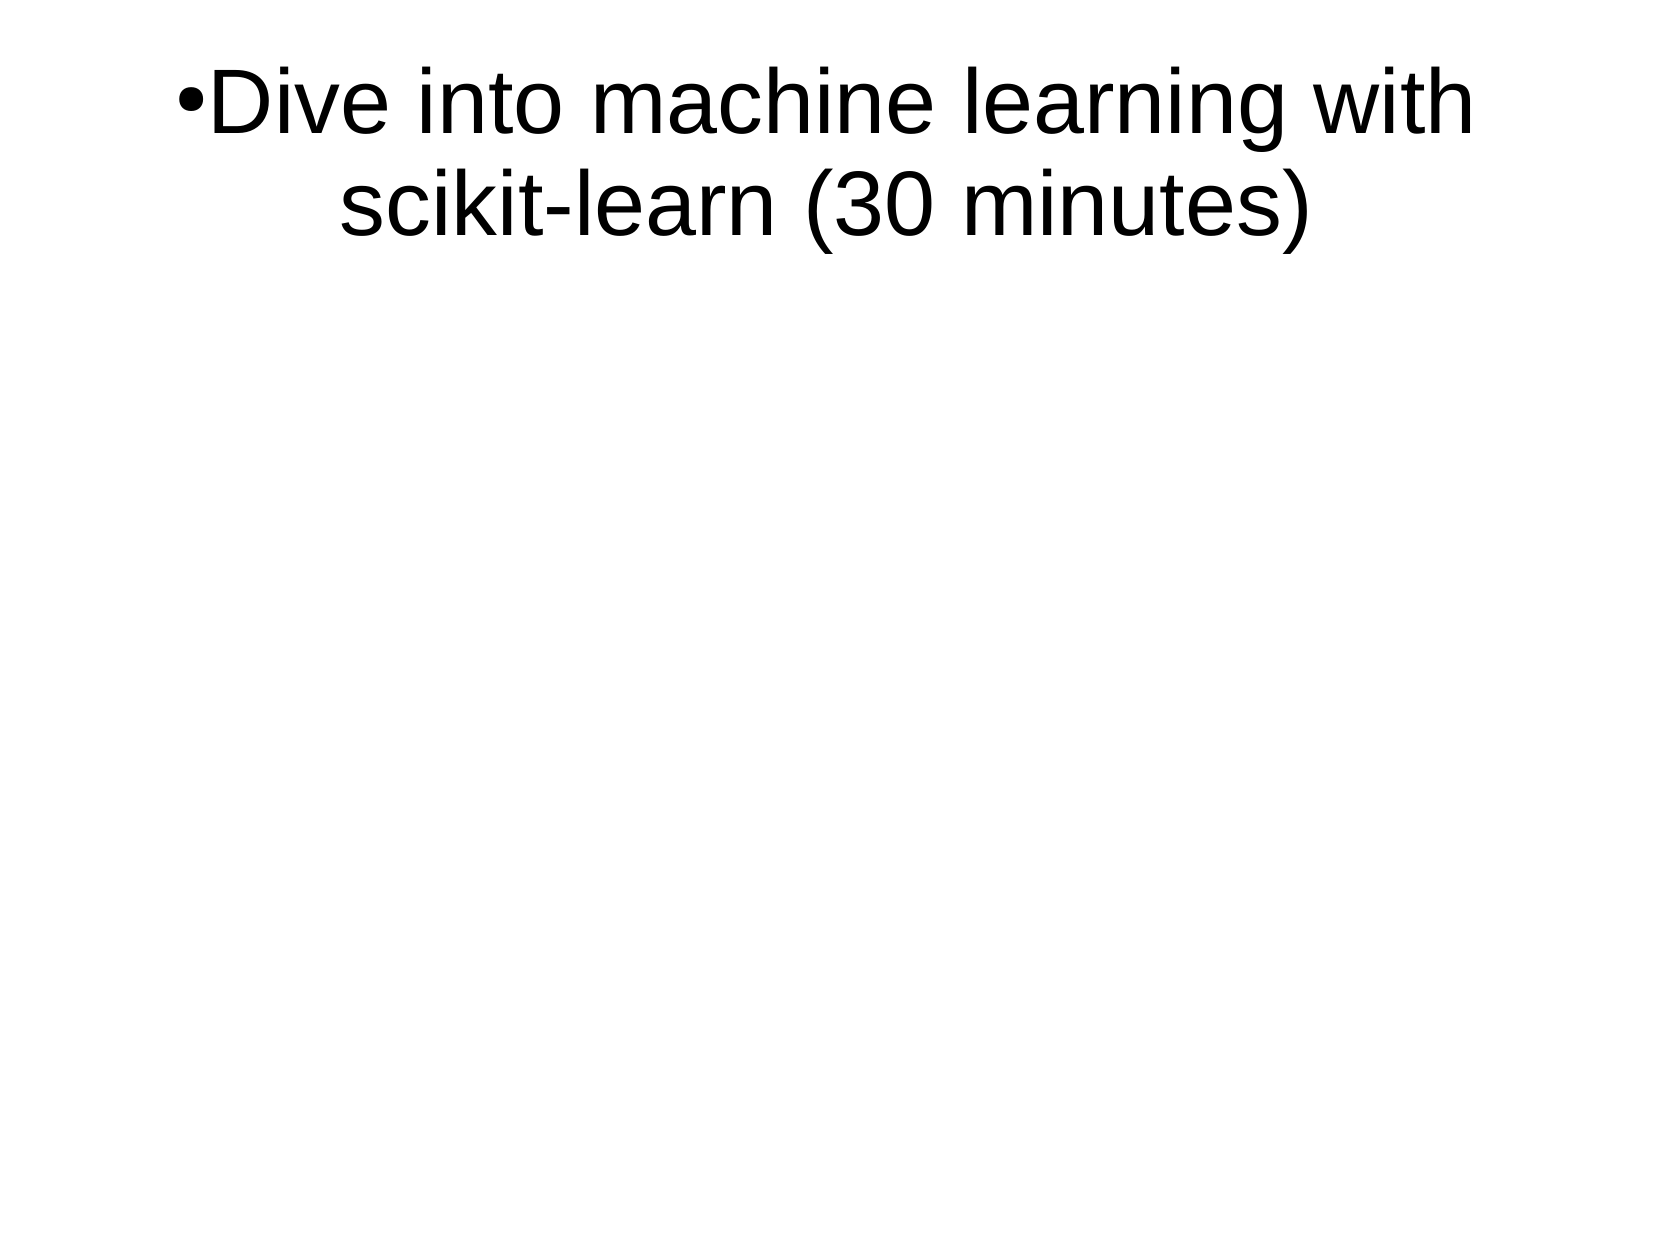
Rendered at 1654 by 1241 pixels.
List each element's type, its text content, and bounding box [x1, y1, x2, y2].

title Dive into machine learning with scikit-learn (30 minutes) [82, 49, 1571, 257]
